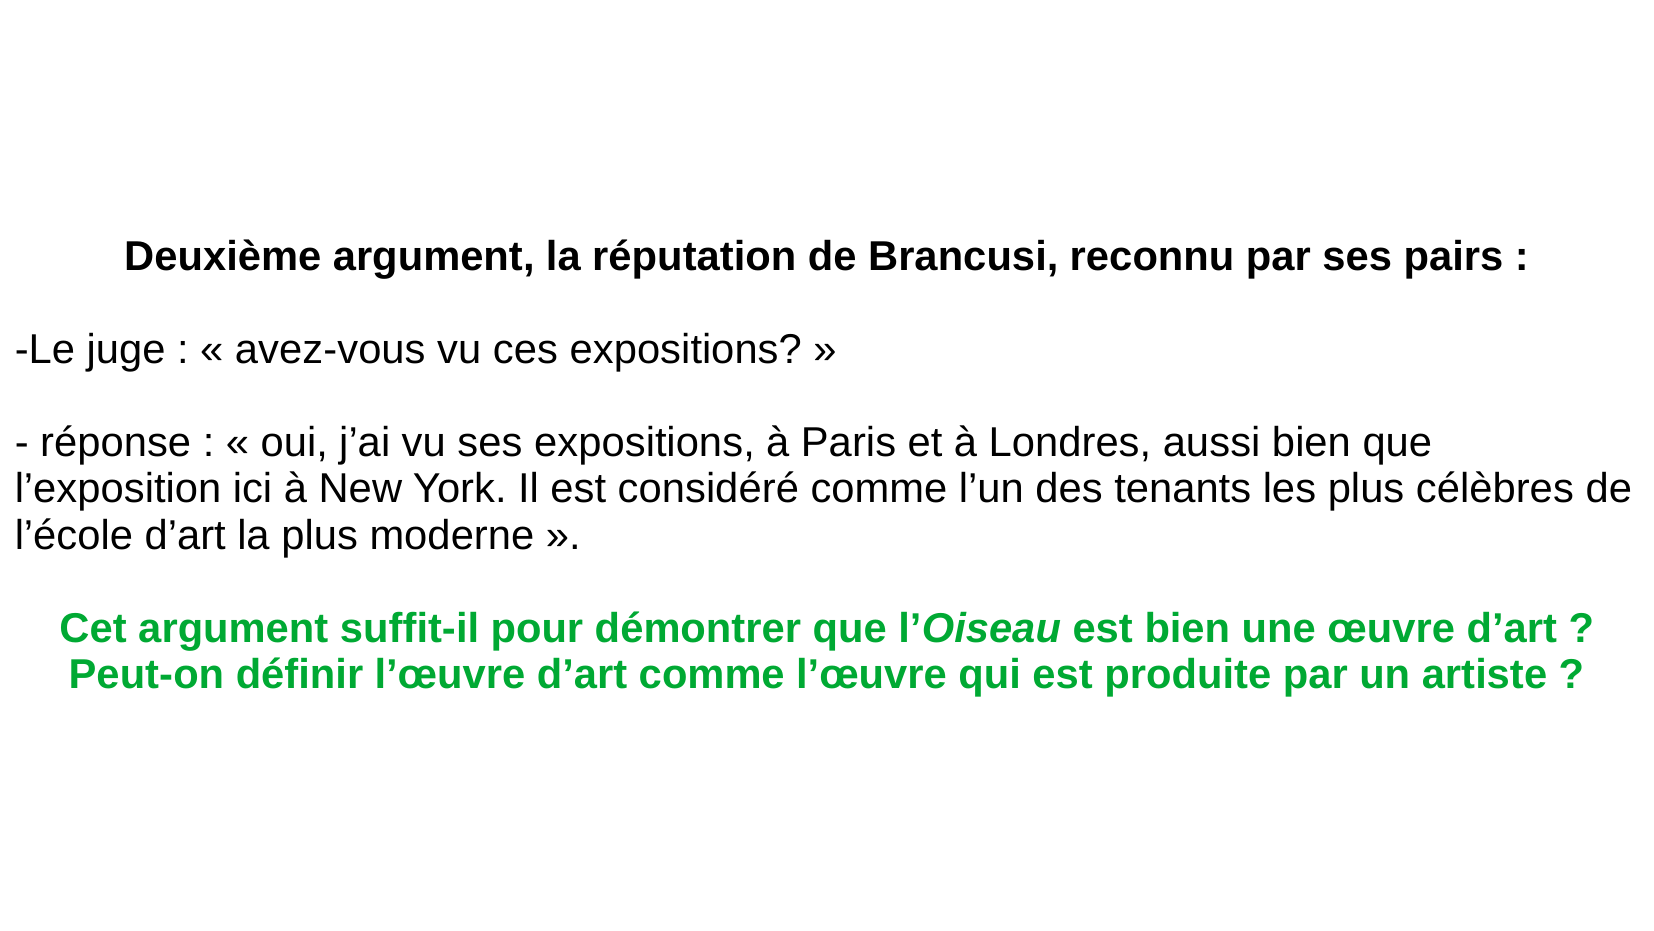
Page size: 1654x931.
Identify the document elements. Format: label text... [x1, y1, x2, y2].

text_box Deuxième argument, la réputation de Brancusi, reconnu par ses pairs : -Le juge : « avez-vous vu ces expositions? » - réponse : « oui, j’ai vu ses expositions, à Paris et à Londres, aussi bien que l’exposition ici à New York. Il est considéré comme l’un des tenants les plus célèbres de l’école d’art la plus moderne ». Cet argument suffit-il pour démontrer que l’Oiseau est bien une œuvre d’art ? Peut-on définir l’œuvre d’art comme l’œuvre qui est produite par un artiste ? [0, 0, 1654, 931]
